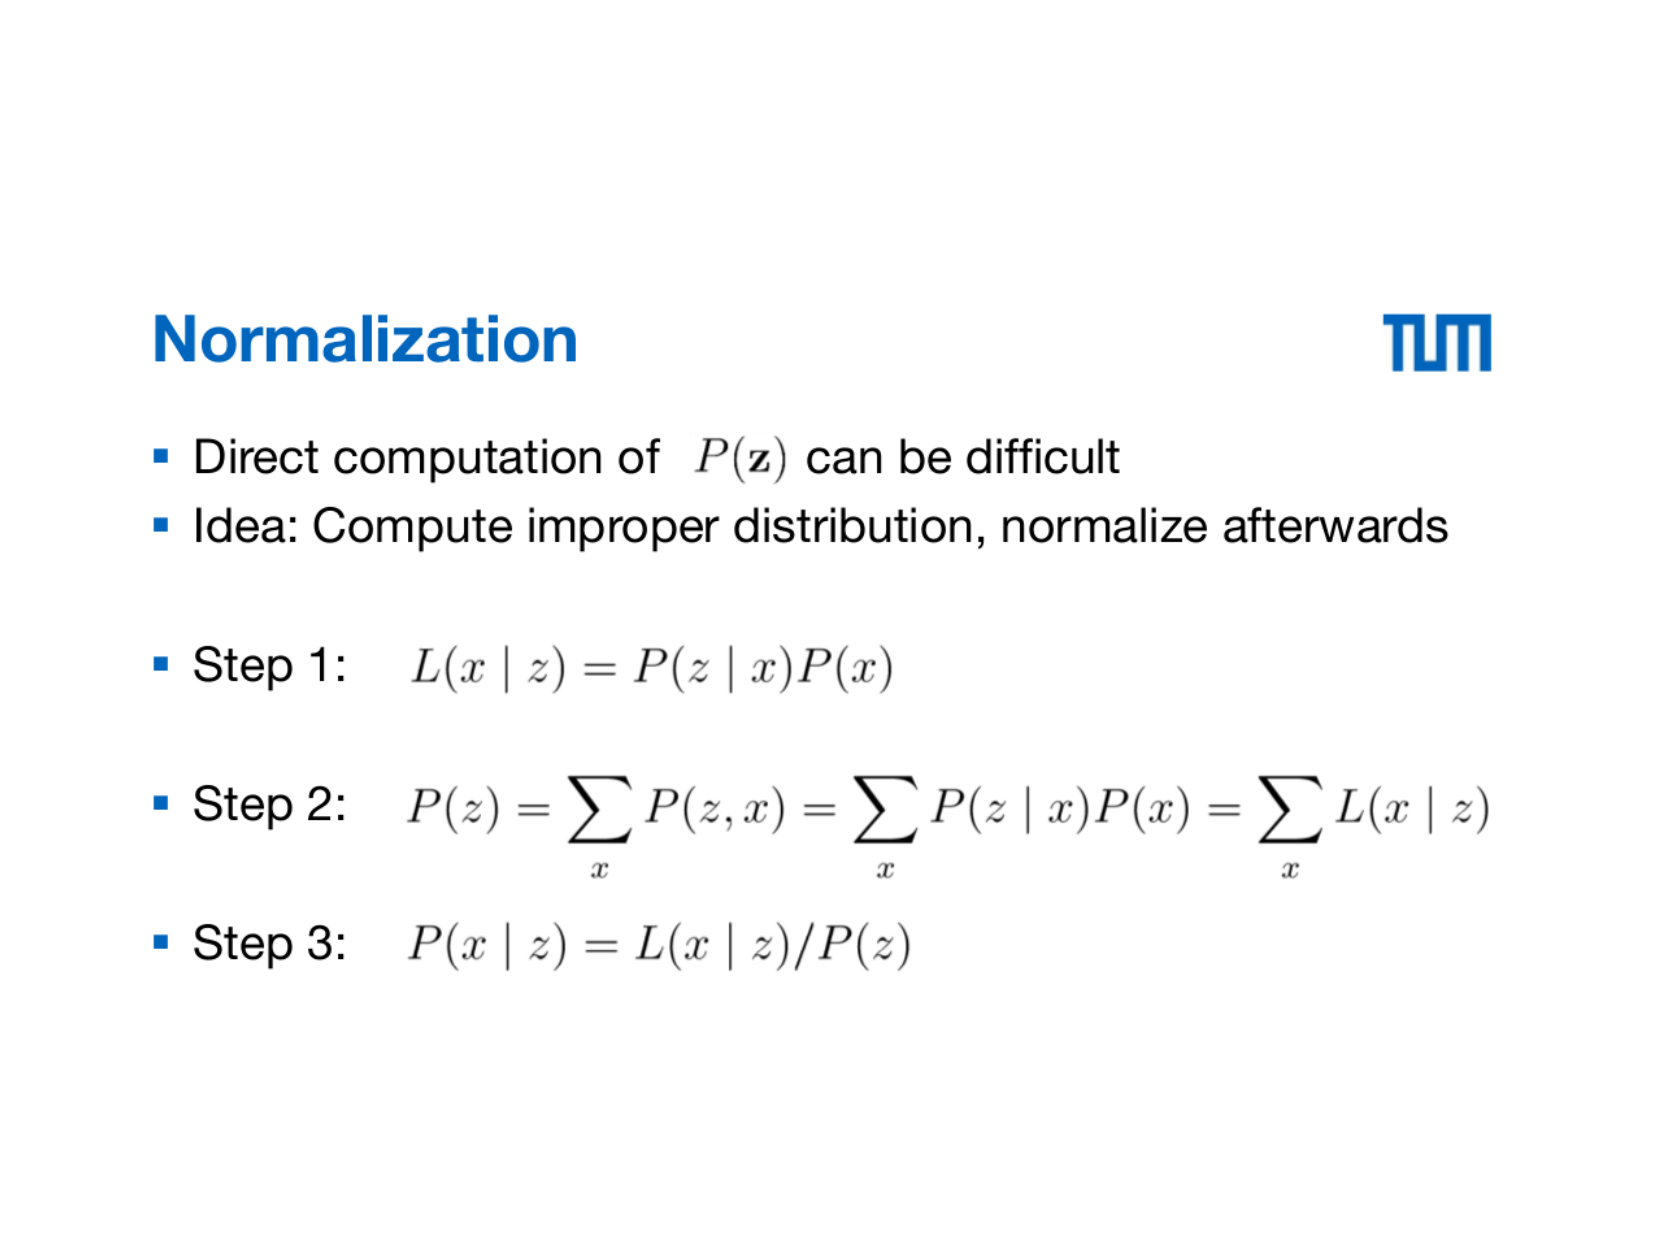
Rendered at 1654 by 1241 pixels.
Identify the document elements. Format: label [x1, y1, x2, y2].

picture [120, 290, 1533, 1010]
